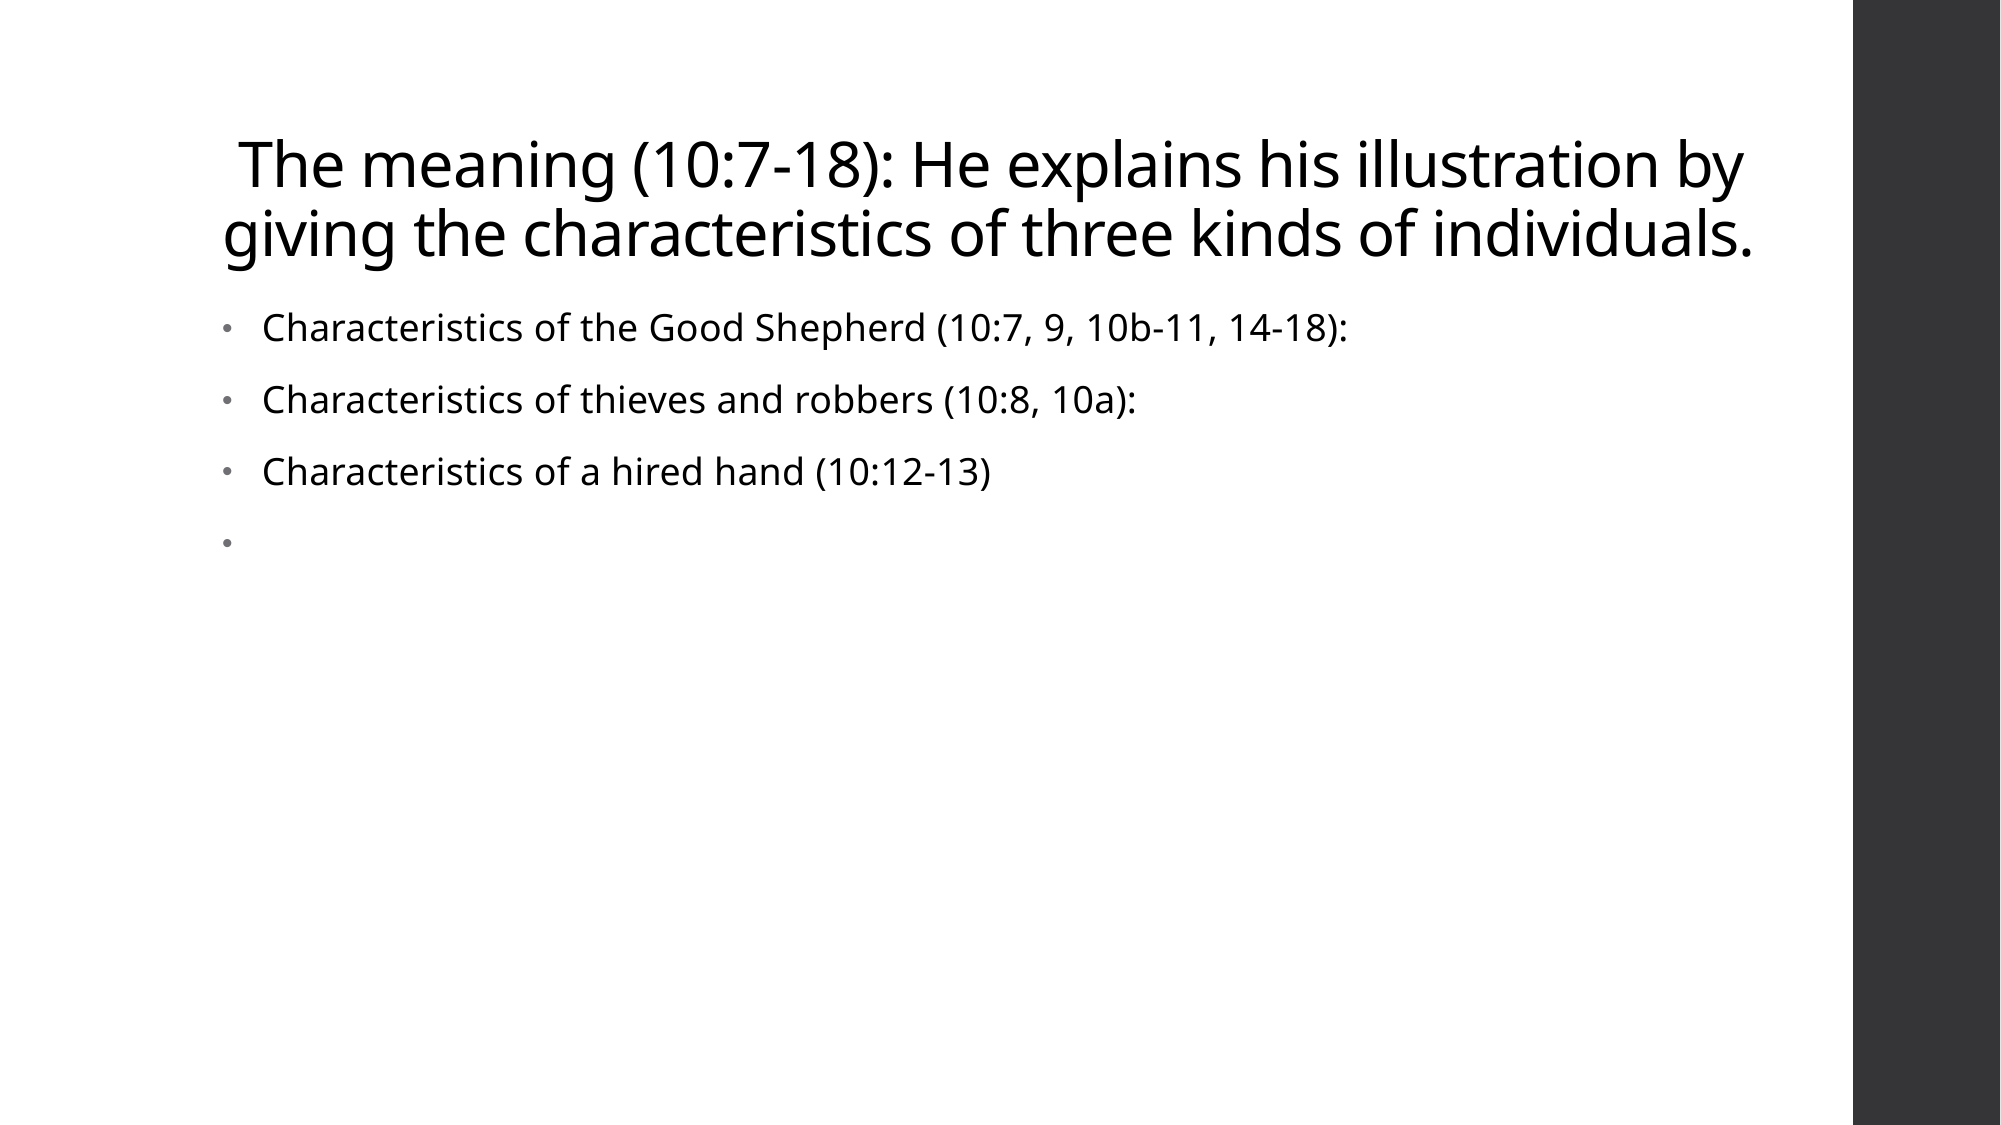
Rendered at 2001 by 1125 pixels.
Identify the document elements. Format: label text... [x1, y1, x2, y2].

title The meaning (10:7-18): He explains his illustration by giving the characteristics of three kinds of individuals. [206, 60, 1797, 278]
list Characteristics of the Good Shepherd (10:7, 9, 10b-11, 14-18): Characteristics of thieves and robbers (10:8, 10a): Characteristics of a hired hand (10:12-13) [206, 299, 1617, 1014]
